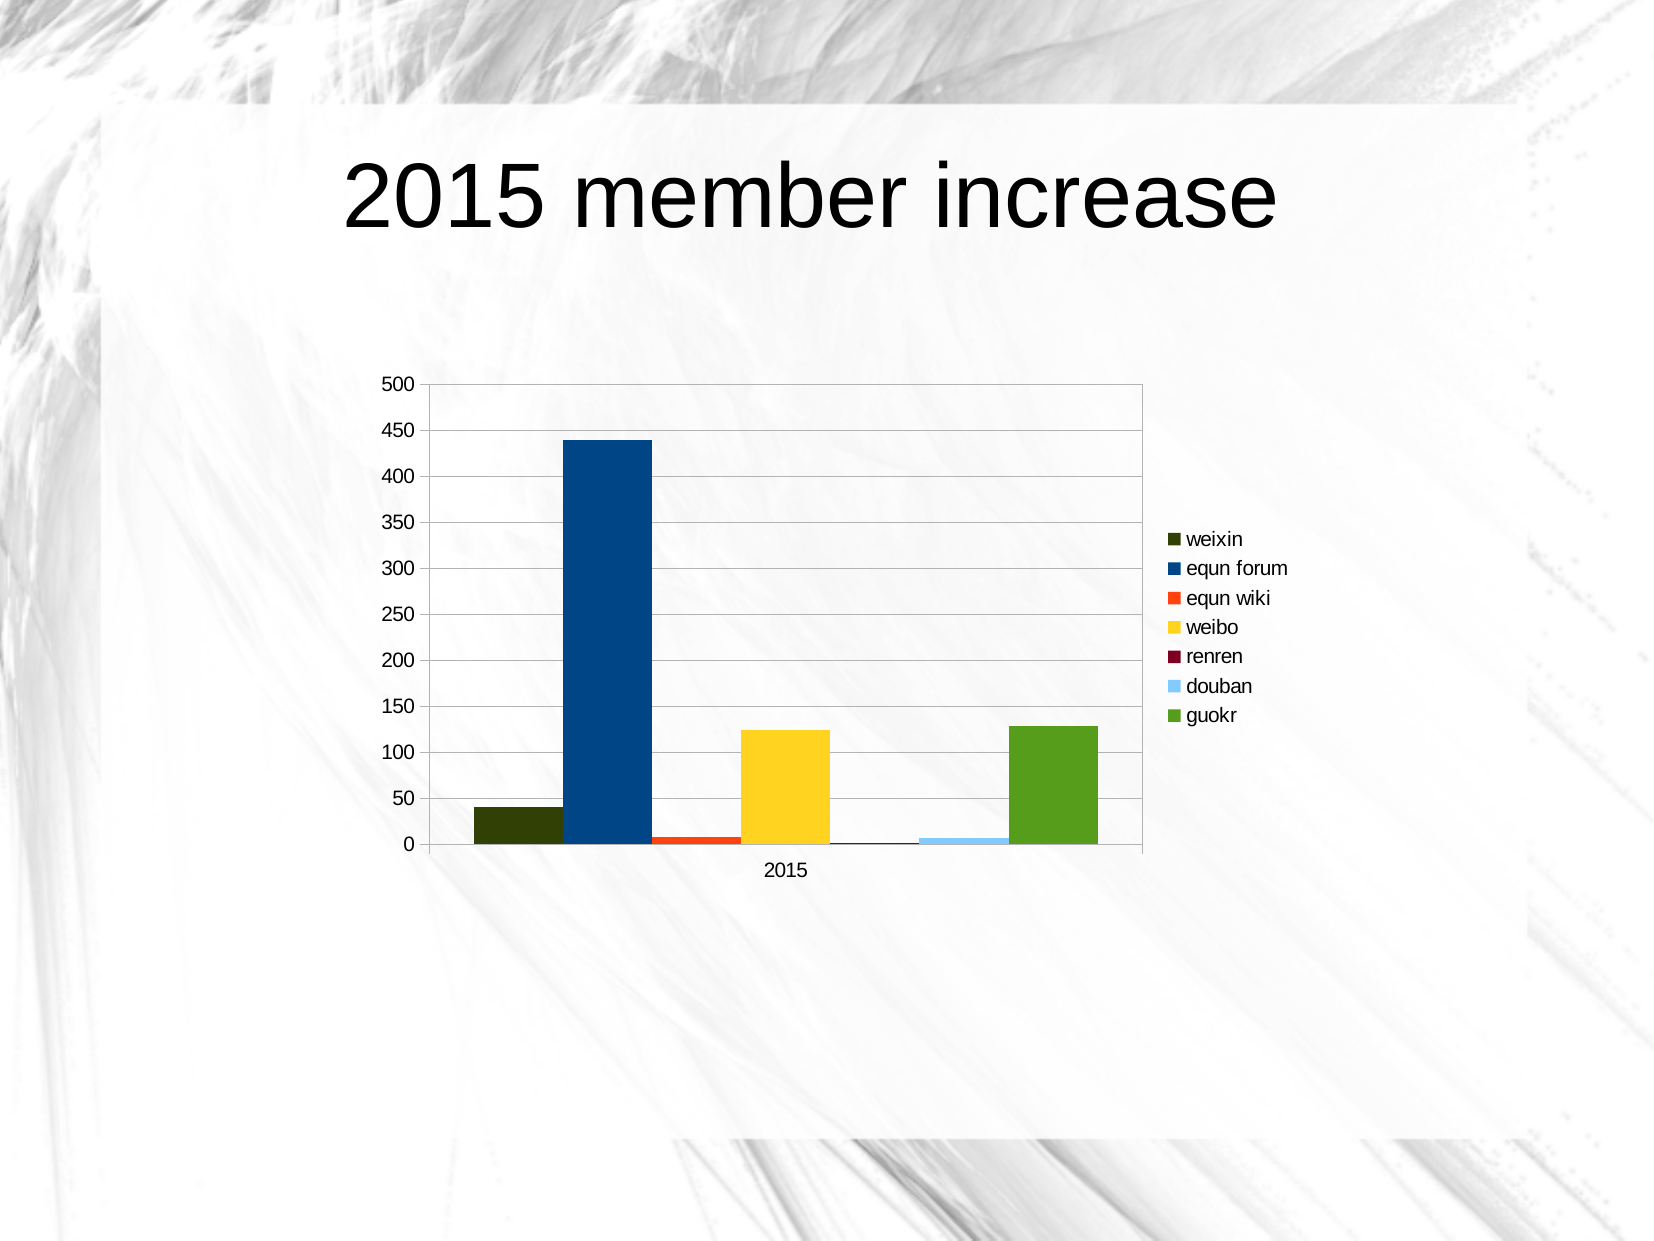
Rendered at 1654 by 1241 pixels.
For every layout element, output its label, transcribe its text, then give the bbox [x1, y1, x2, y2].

picture [0, 0, 1654, 1241]
chart [362, 361, 1308, 894]
title 2015 member increase [118, 112, 1506, 281]
